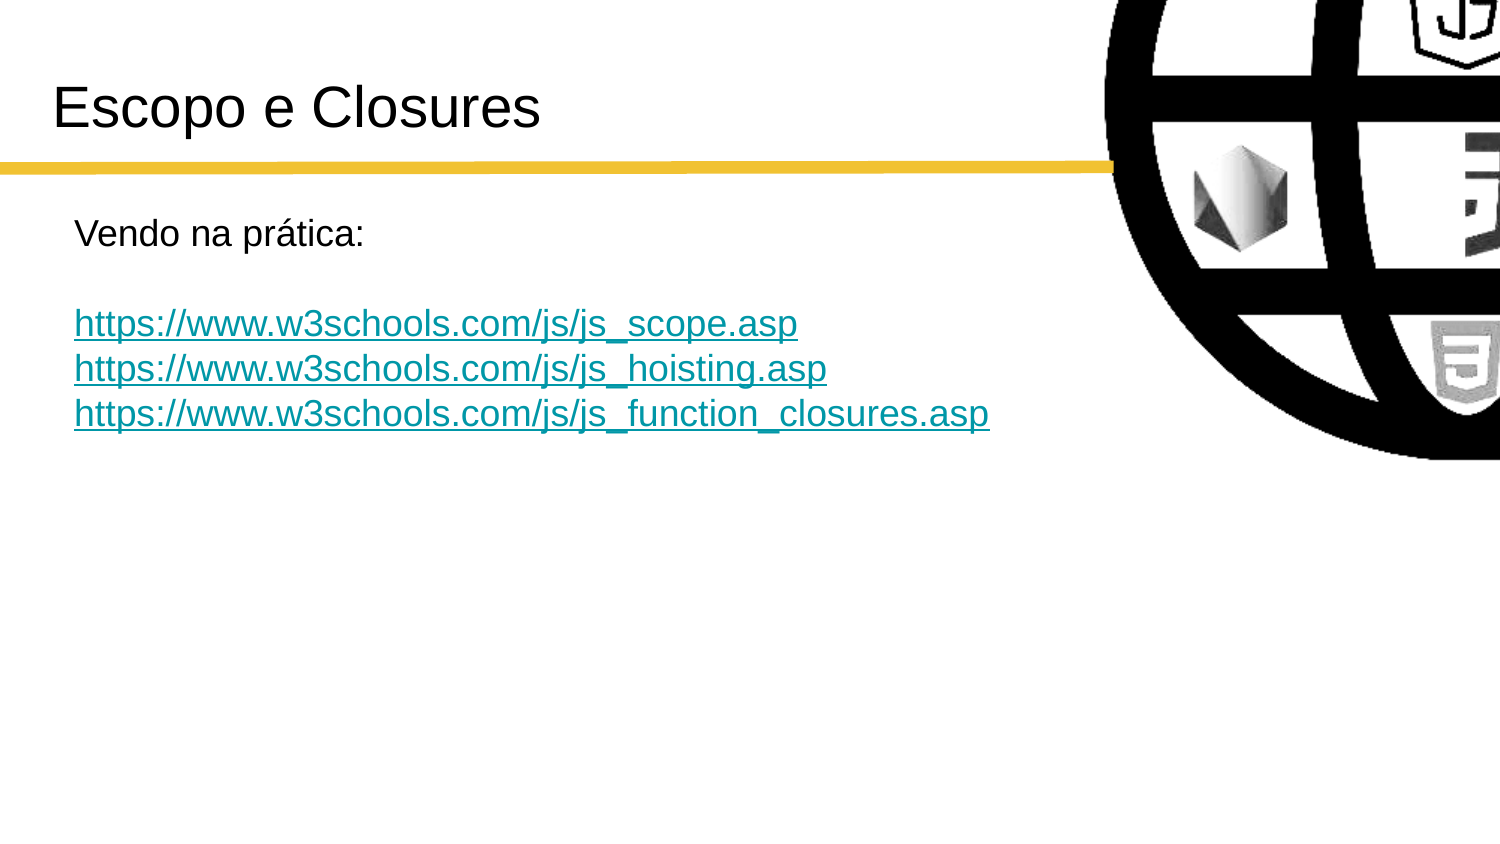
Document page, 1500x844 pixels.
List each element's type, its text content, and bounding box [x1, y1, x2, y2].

text_box Vendo na prática: https://www.w3schools.com/js/js_scope.asp https://www.w3schools.com/js/js_hoisting.asp https://www.w3schools.com/js/js_function_closures.asp [59, 201, 1076, 312]
text_box Escopo e Closures [37, 33, 1463, 175]
picture [1078, 0, 1500, 532]
